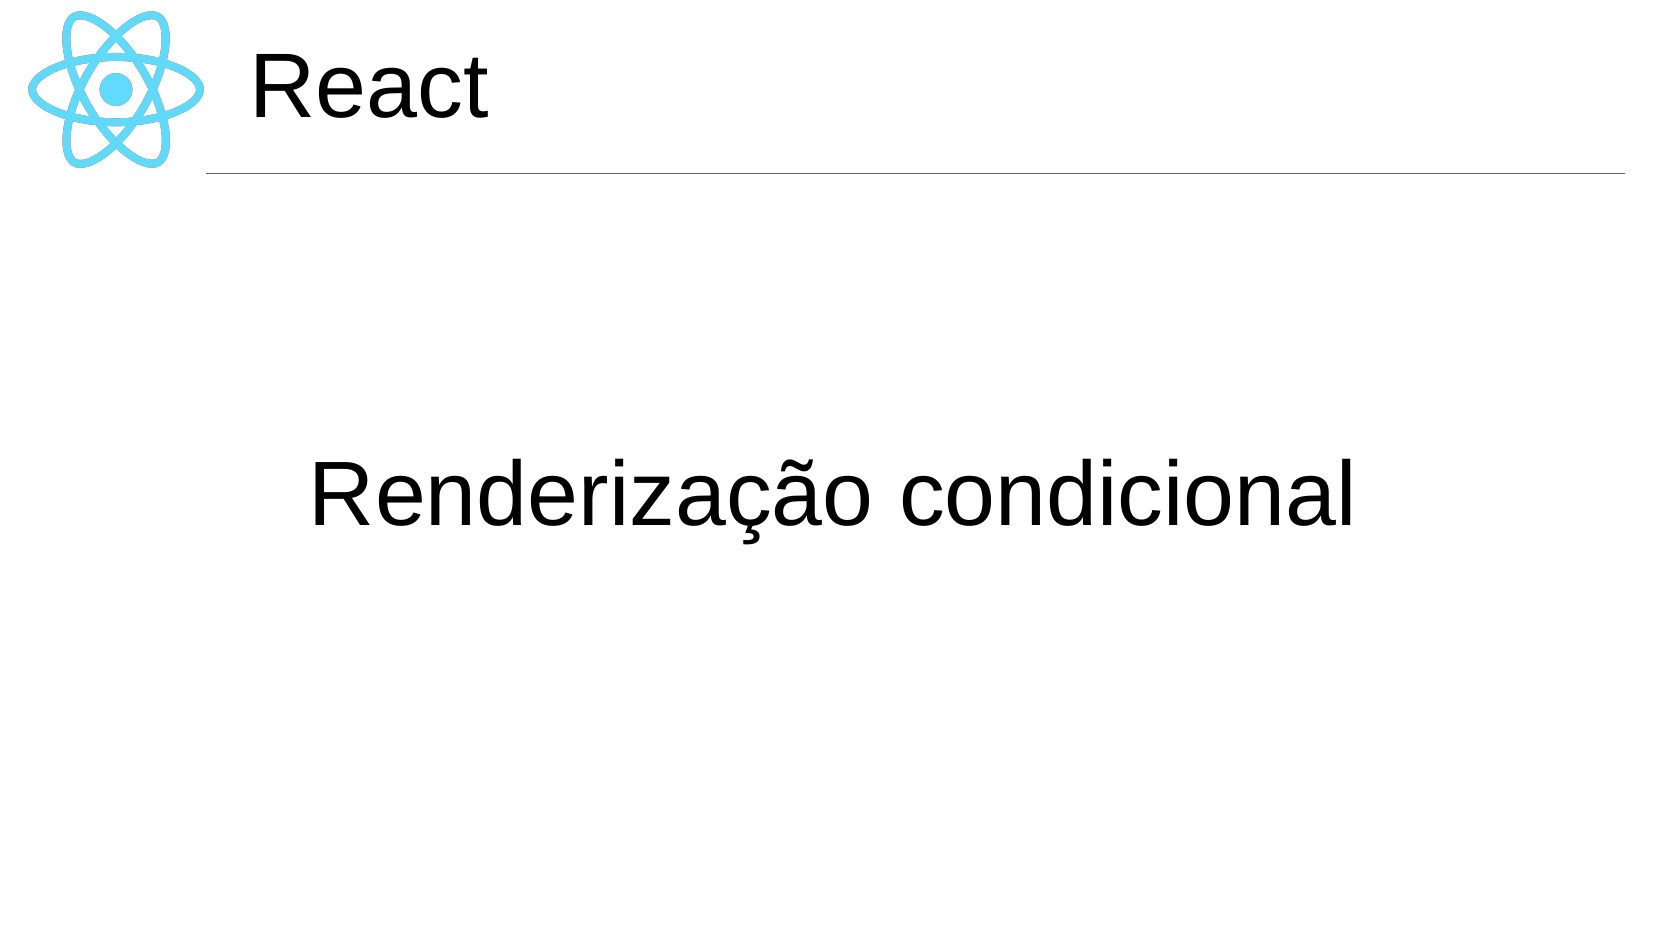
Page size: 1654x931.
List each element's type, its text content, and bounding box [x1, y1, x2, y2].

list Renderização condicional [265, 442, 1388, 621]
picture [0, 0, 292, 207]
title React [292, 7, 1654, 164]
